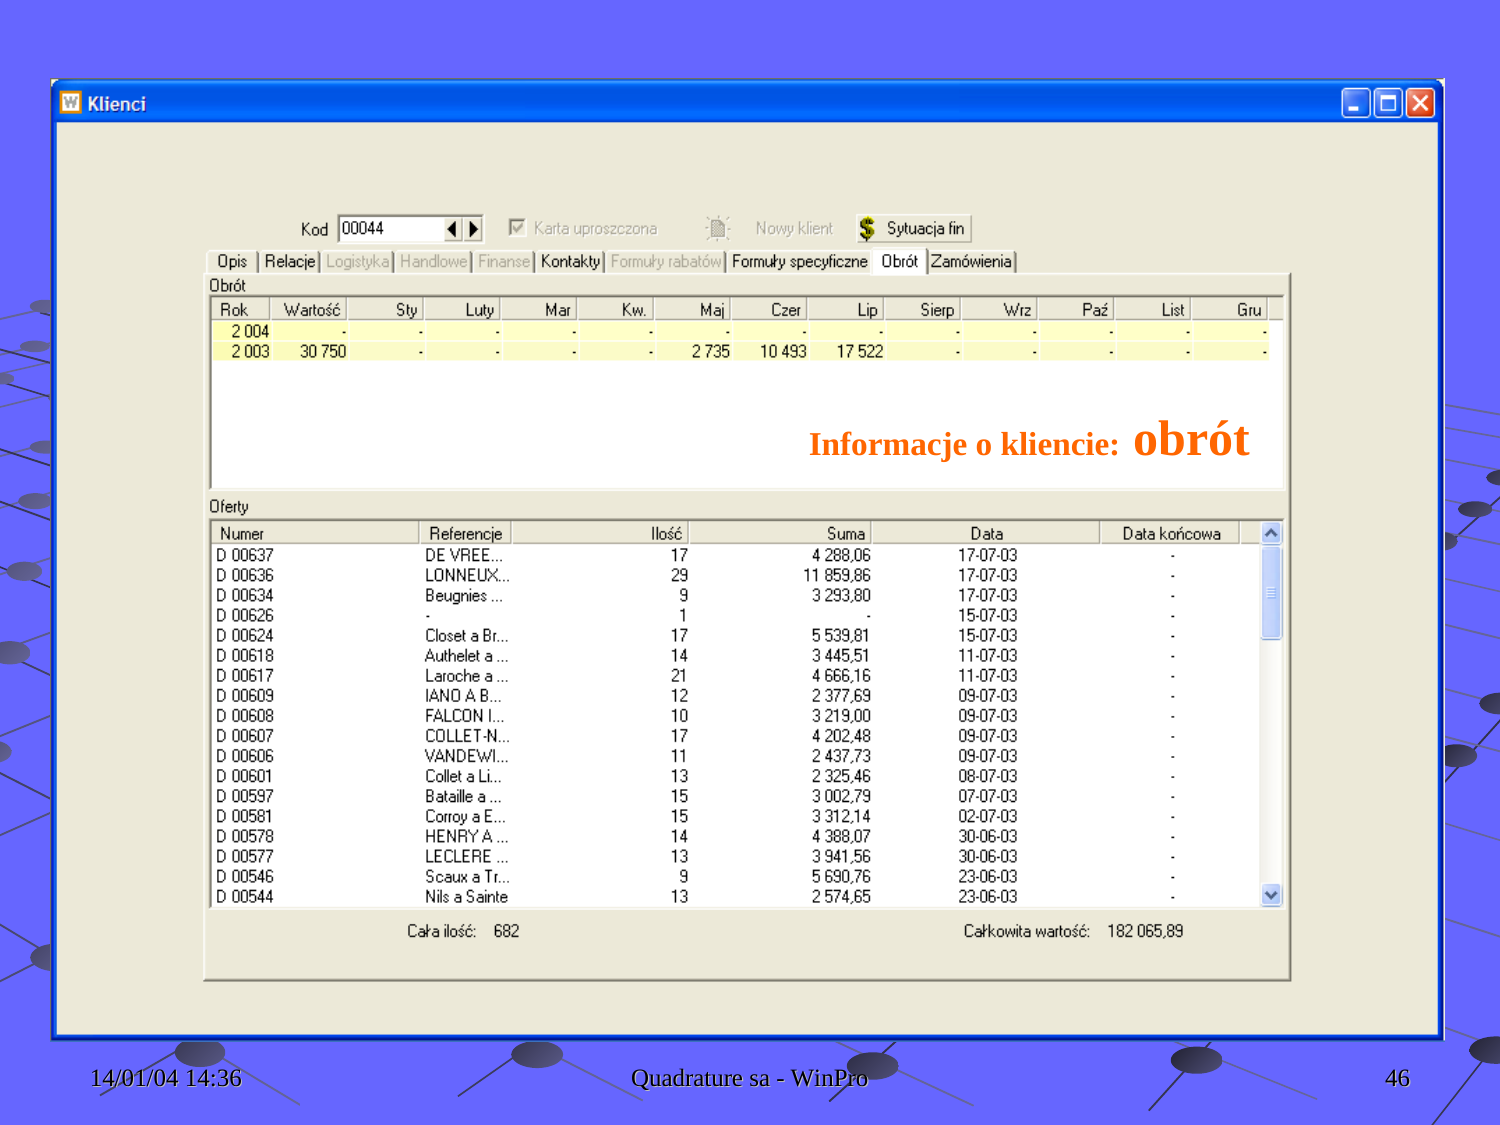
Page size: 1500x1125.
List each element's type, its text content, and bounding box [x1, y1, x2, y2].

picture [50, 78, 1445, 1042]
text_box Informacje o kliencie: obrót [808, 413, 1251, 466]
